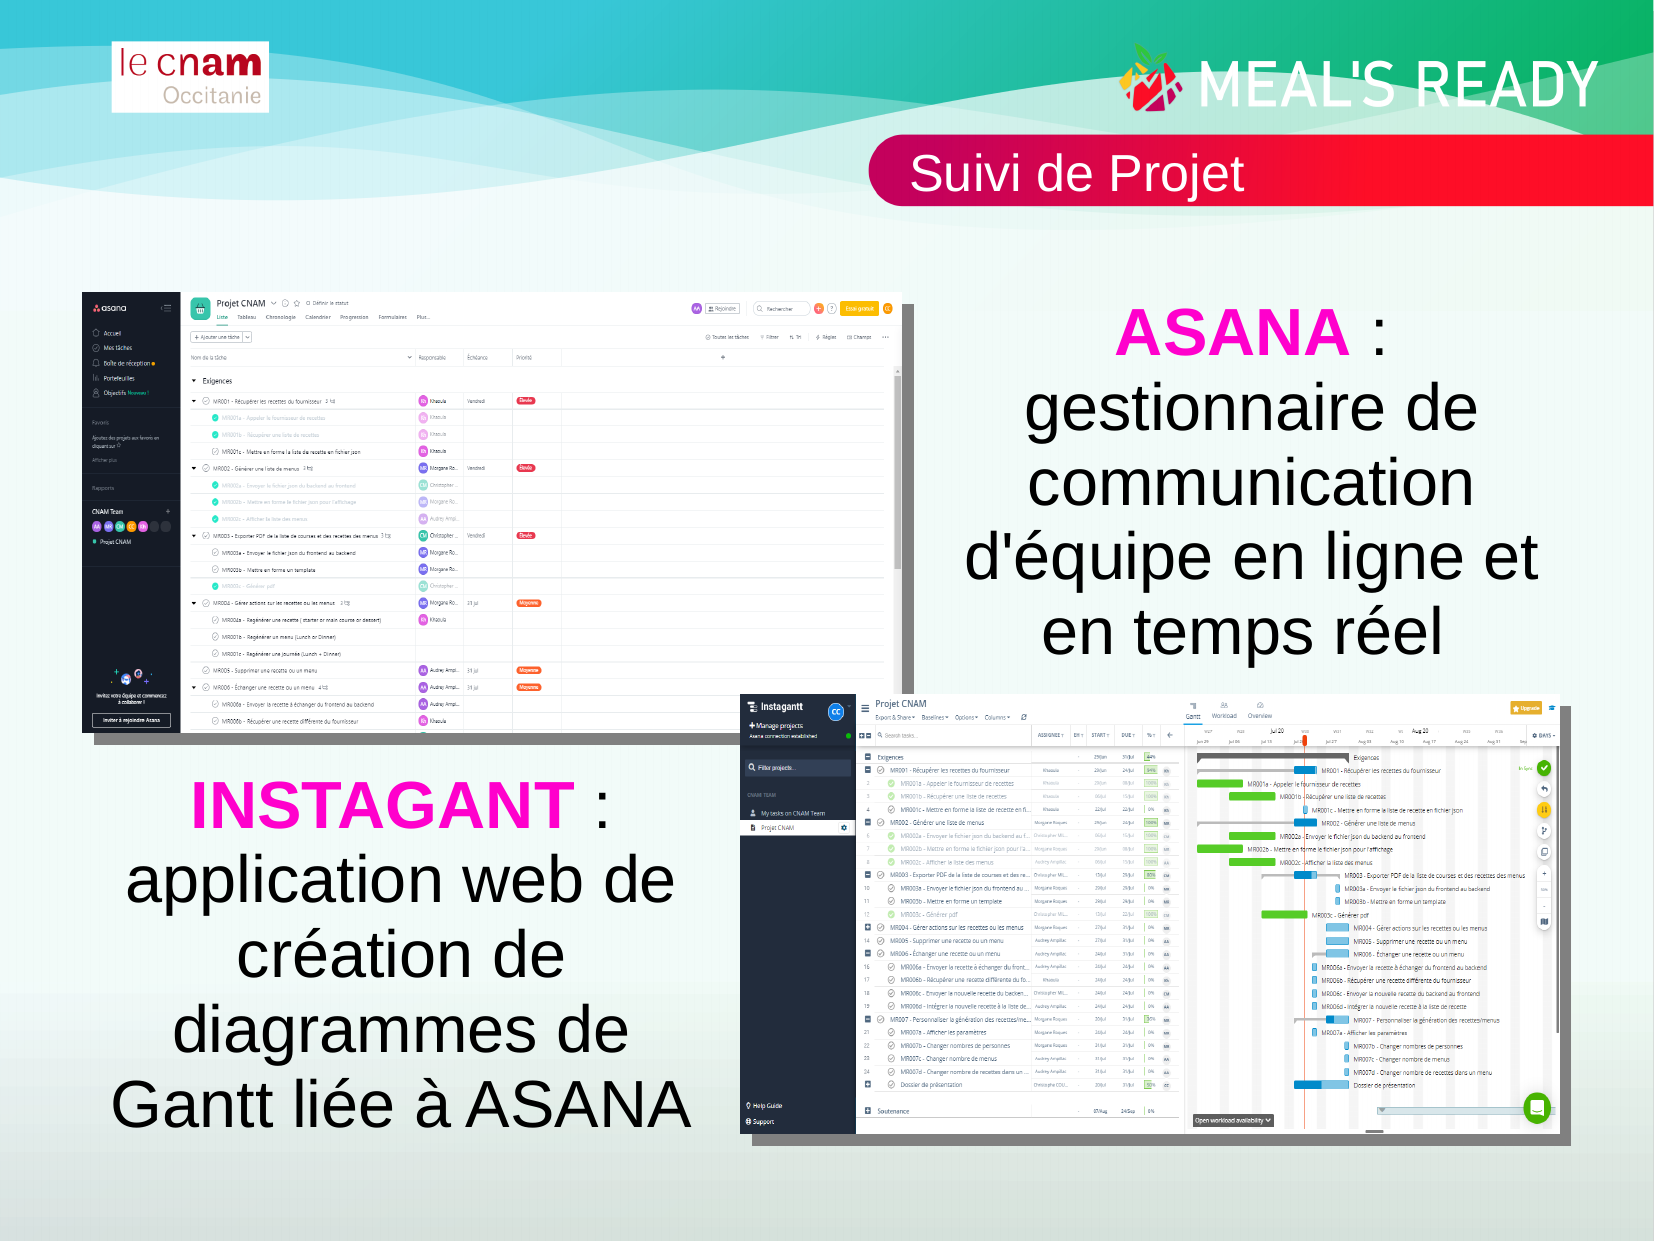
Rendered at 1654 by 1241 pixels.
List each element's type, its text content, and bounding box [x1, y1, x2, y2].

picture [0, 0, 1654, 1241]
subtitle ASANA : gestionnaire de communication d'équipe en ligne et en temps réel [933, 295, 1571, 670]
title Suivi de Projet [909, 121, 1654, 225]
text_box INSTAGANT : application web de création de diagrammes de Gantt liée à ASANA [82, 767, 721, 1142]
